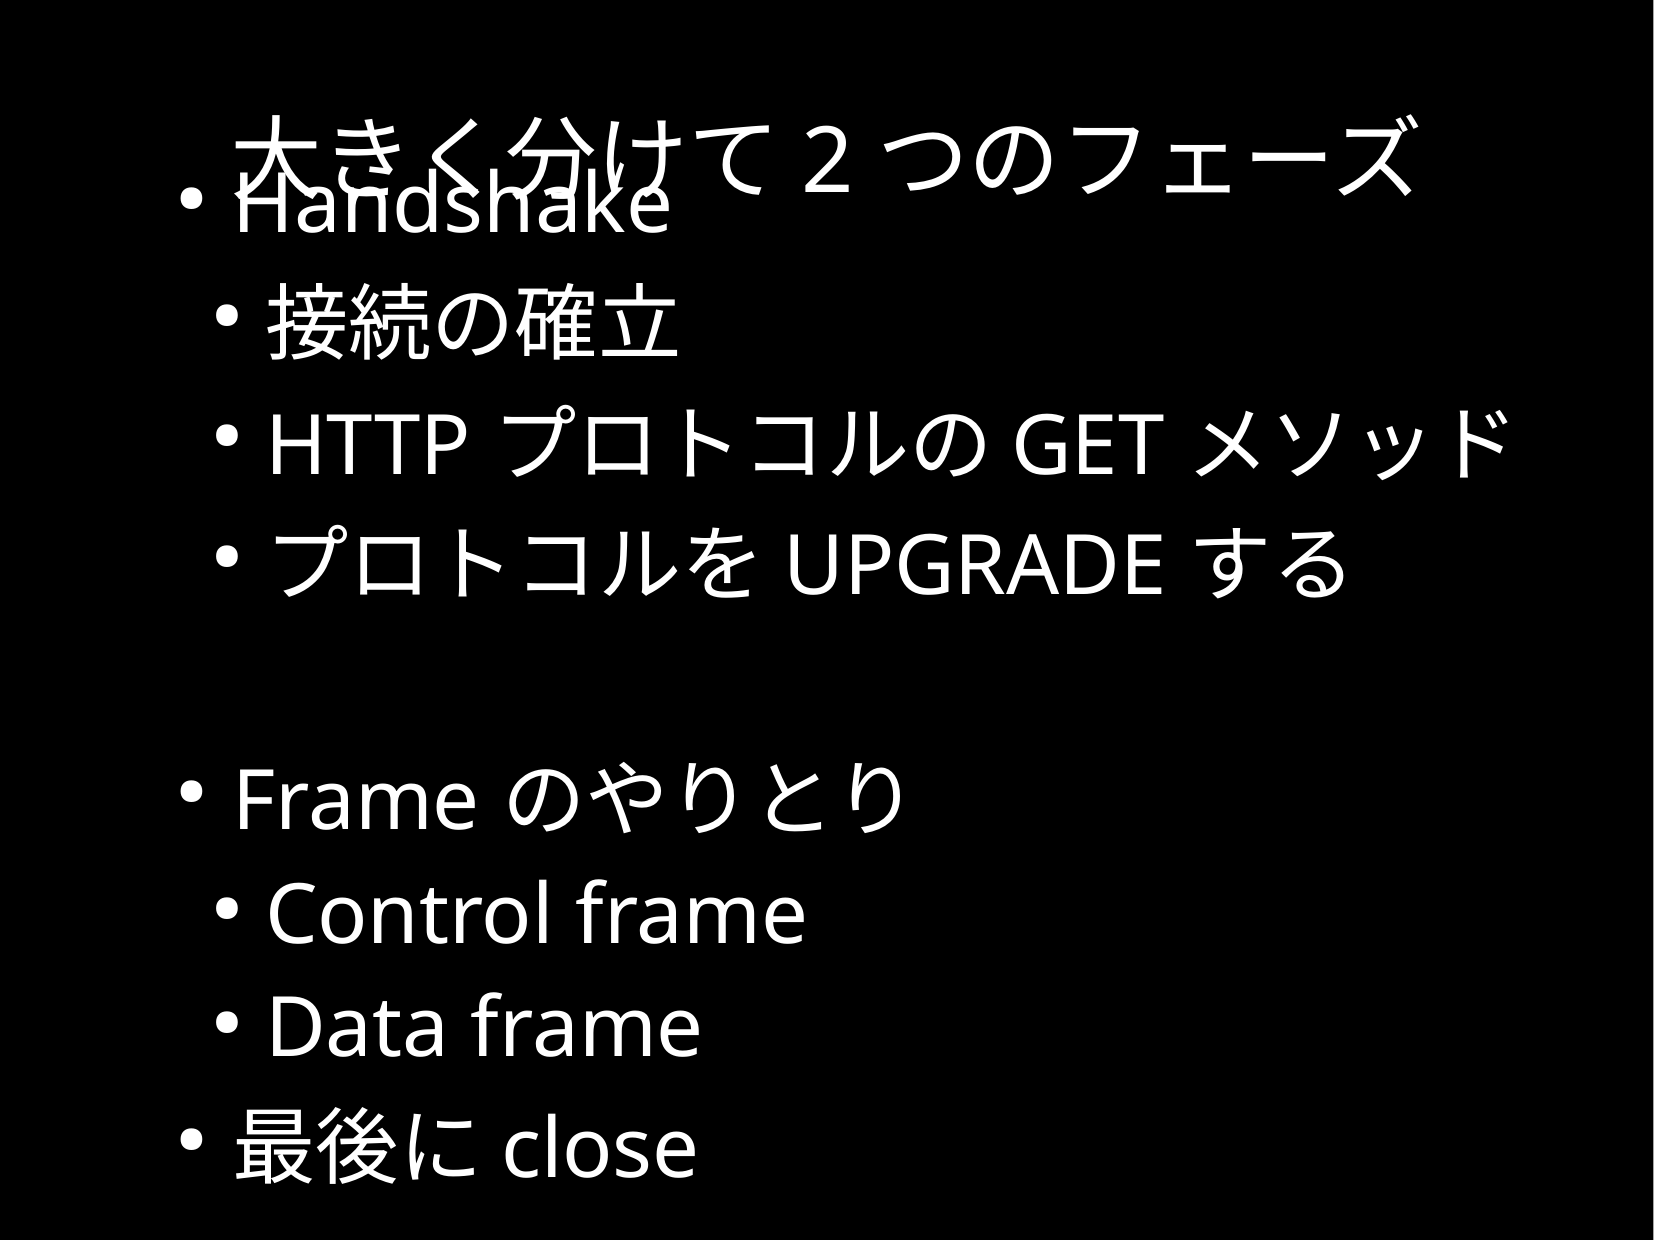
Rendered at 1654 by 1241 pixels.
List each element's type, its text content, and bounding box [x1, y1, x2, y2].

title 大きく分けて 2 つのフェーズ [82, 49, 1571, 257]
text_box Handshake 接続の確立 HTTP プロトコルの GET メソッド プロトコルを UPGRADE する Frame のやりとり Control frame Data frame 最後に close [176, 269, 1619, 1076]
